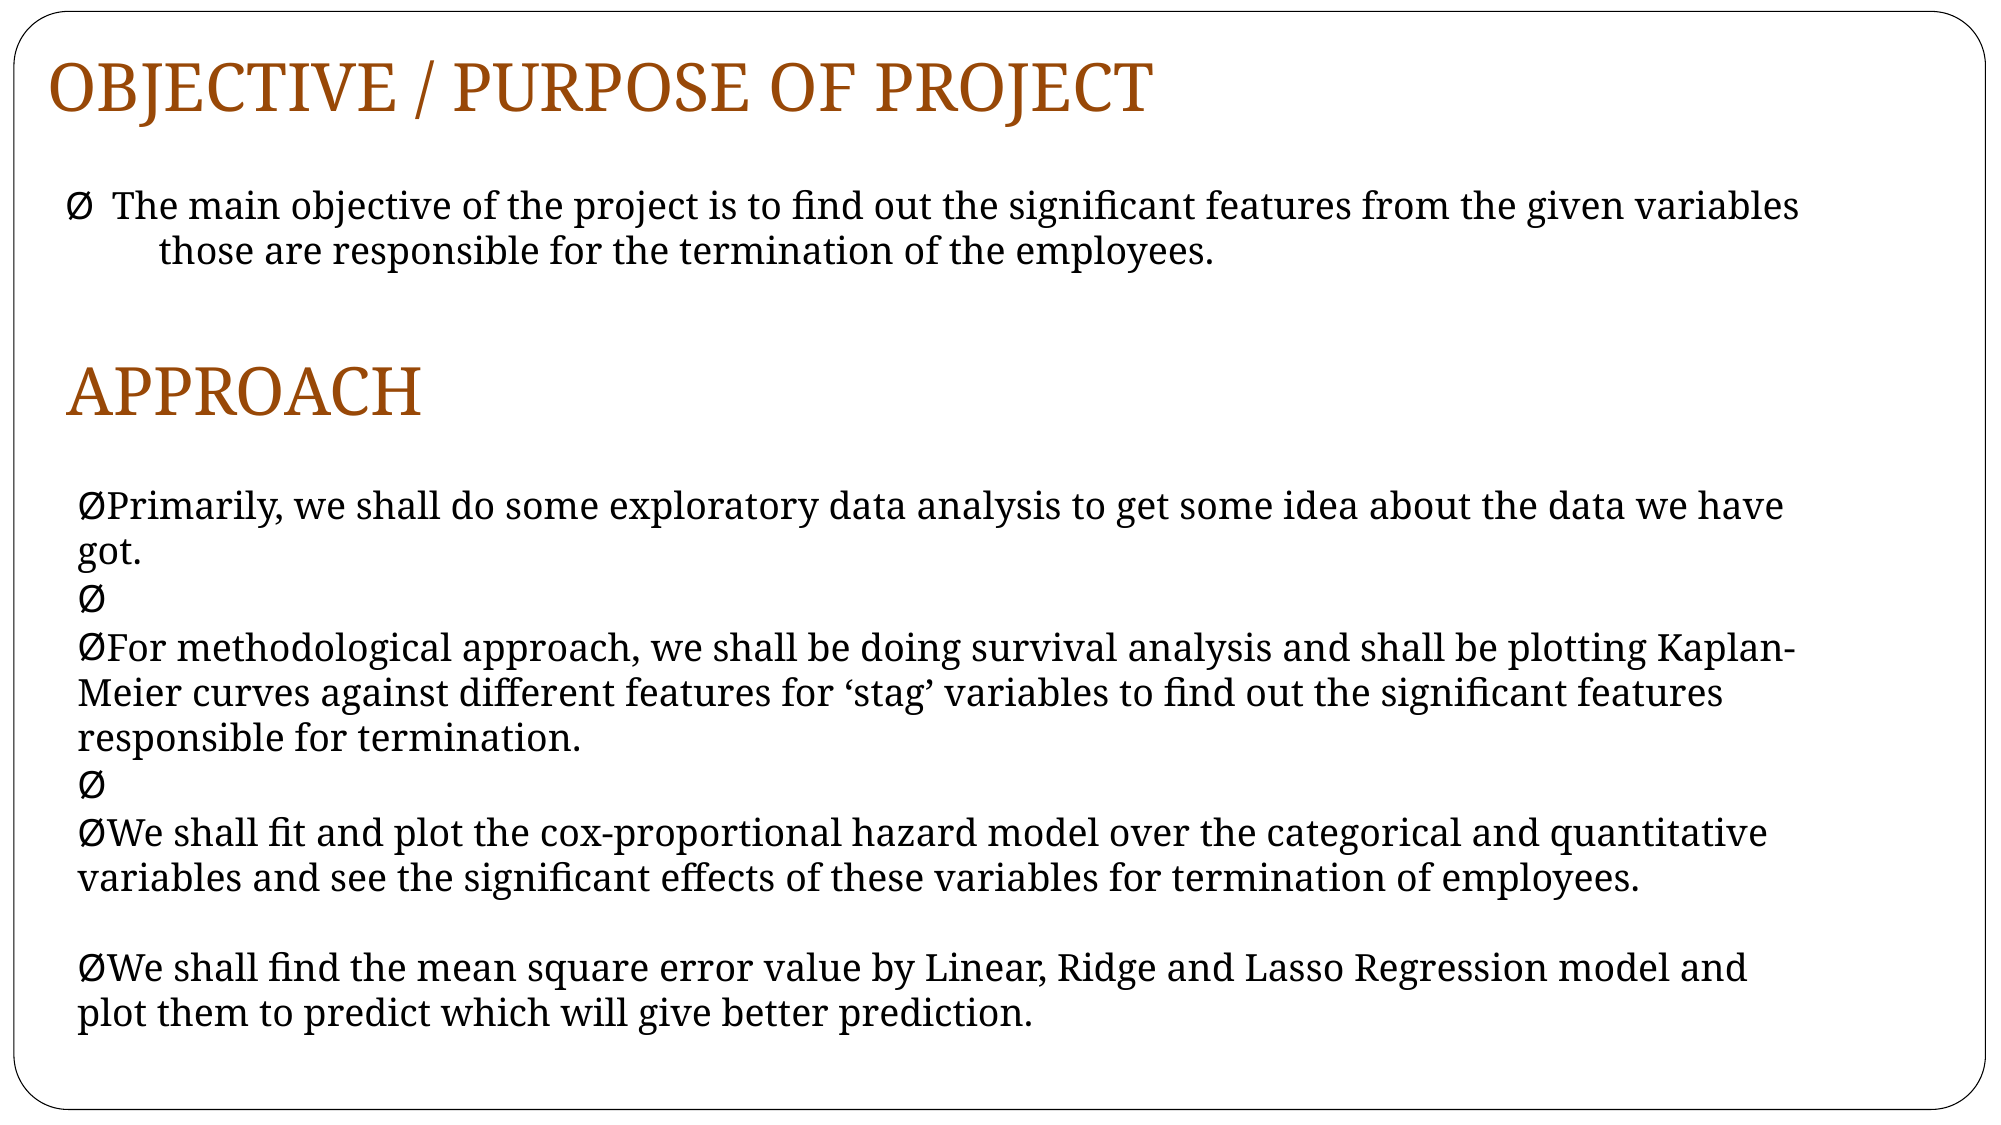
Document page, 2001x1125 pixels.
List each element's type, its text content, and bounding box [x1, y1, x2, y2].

text_box The main objective of the project is to find out the significant features from the given variables those are responsible for the termination of the employees. [50, 174, 1833, 327]
text_box [50, 512, 1750, 1078]
text_box APPROACH [50, 341, 1961, 437]
text_box Primarily, we shall do some exploratory data analysis to get some idea about the data we have got. For methodological approach, we shall be doing survival analysis and shall be plotting Kaplan-Meier curves against different features for ‘stag’ variables to find out the significant features responsible for termination. We shall fit and plot the cox-proportional hazard model over the categorical and quantitative variables and see the significant effects of these variables for termination of employees. We shall find the mean square error value by Linear, Ridge and Lasso Regression model and plot them to predict which will give better prediction. [62, 475, 1825, 1042]
text_box OBJECTIVE / PURPOSE OF PROJECT [32, 36, 1961, 133]
